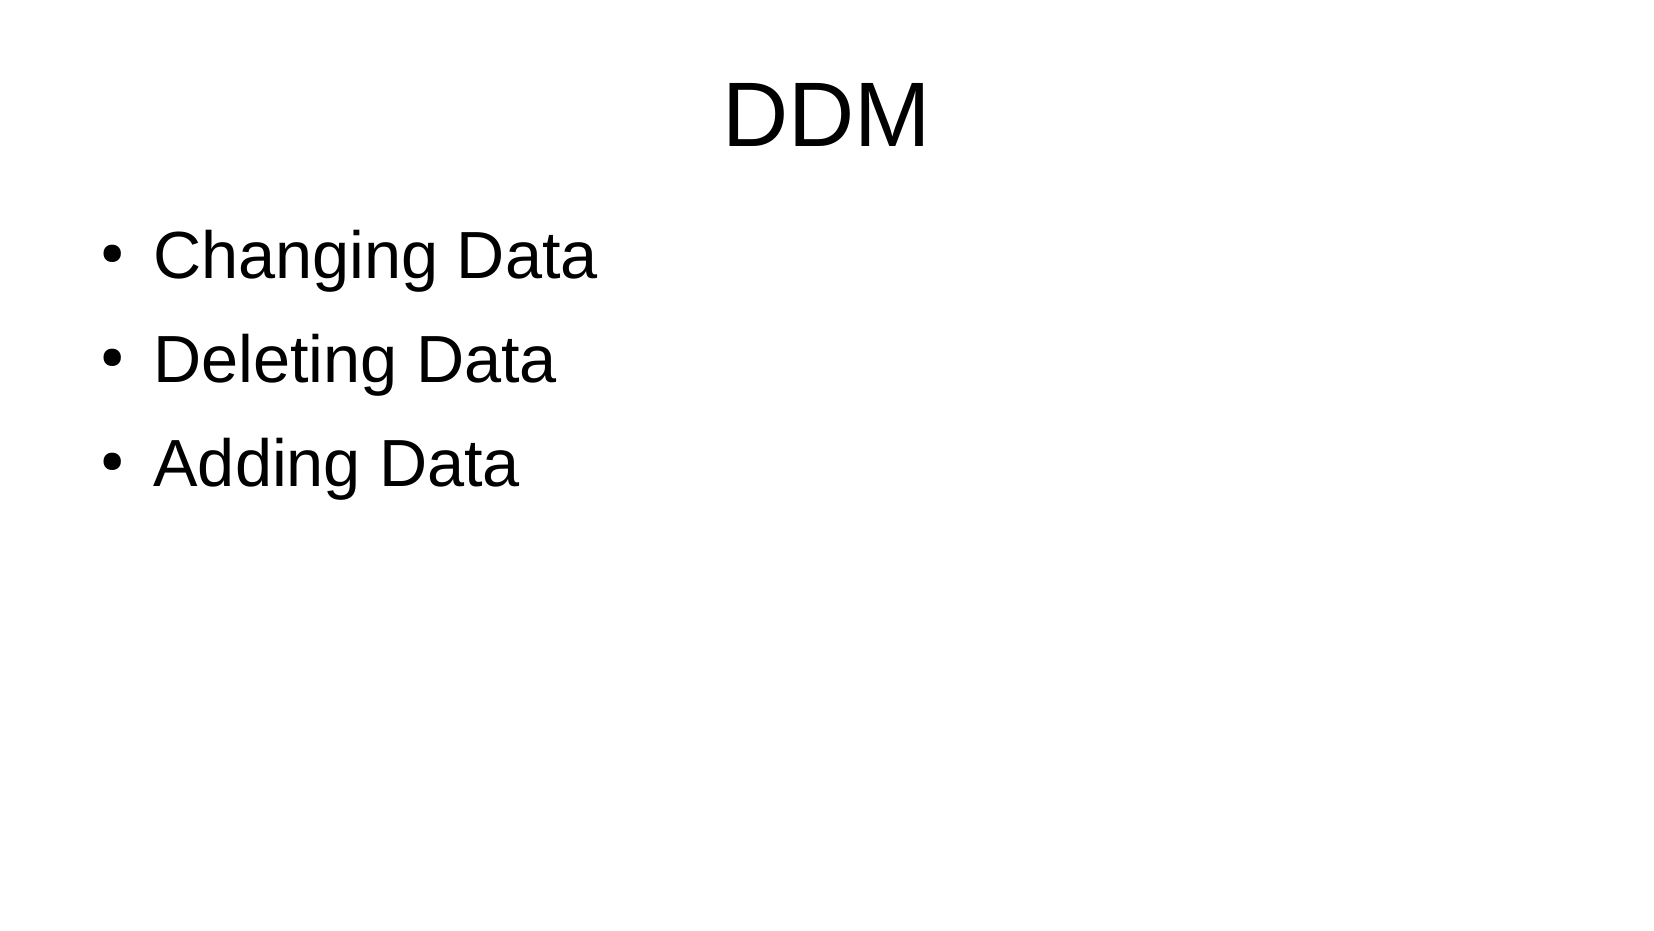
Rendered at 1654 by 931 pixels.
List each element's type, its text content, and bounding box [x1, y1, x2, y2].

title DDM [82, 37, 1571, 193]
list Changing Data Deleting Data Adding Data [82, 217, 1571, 758]
